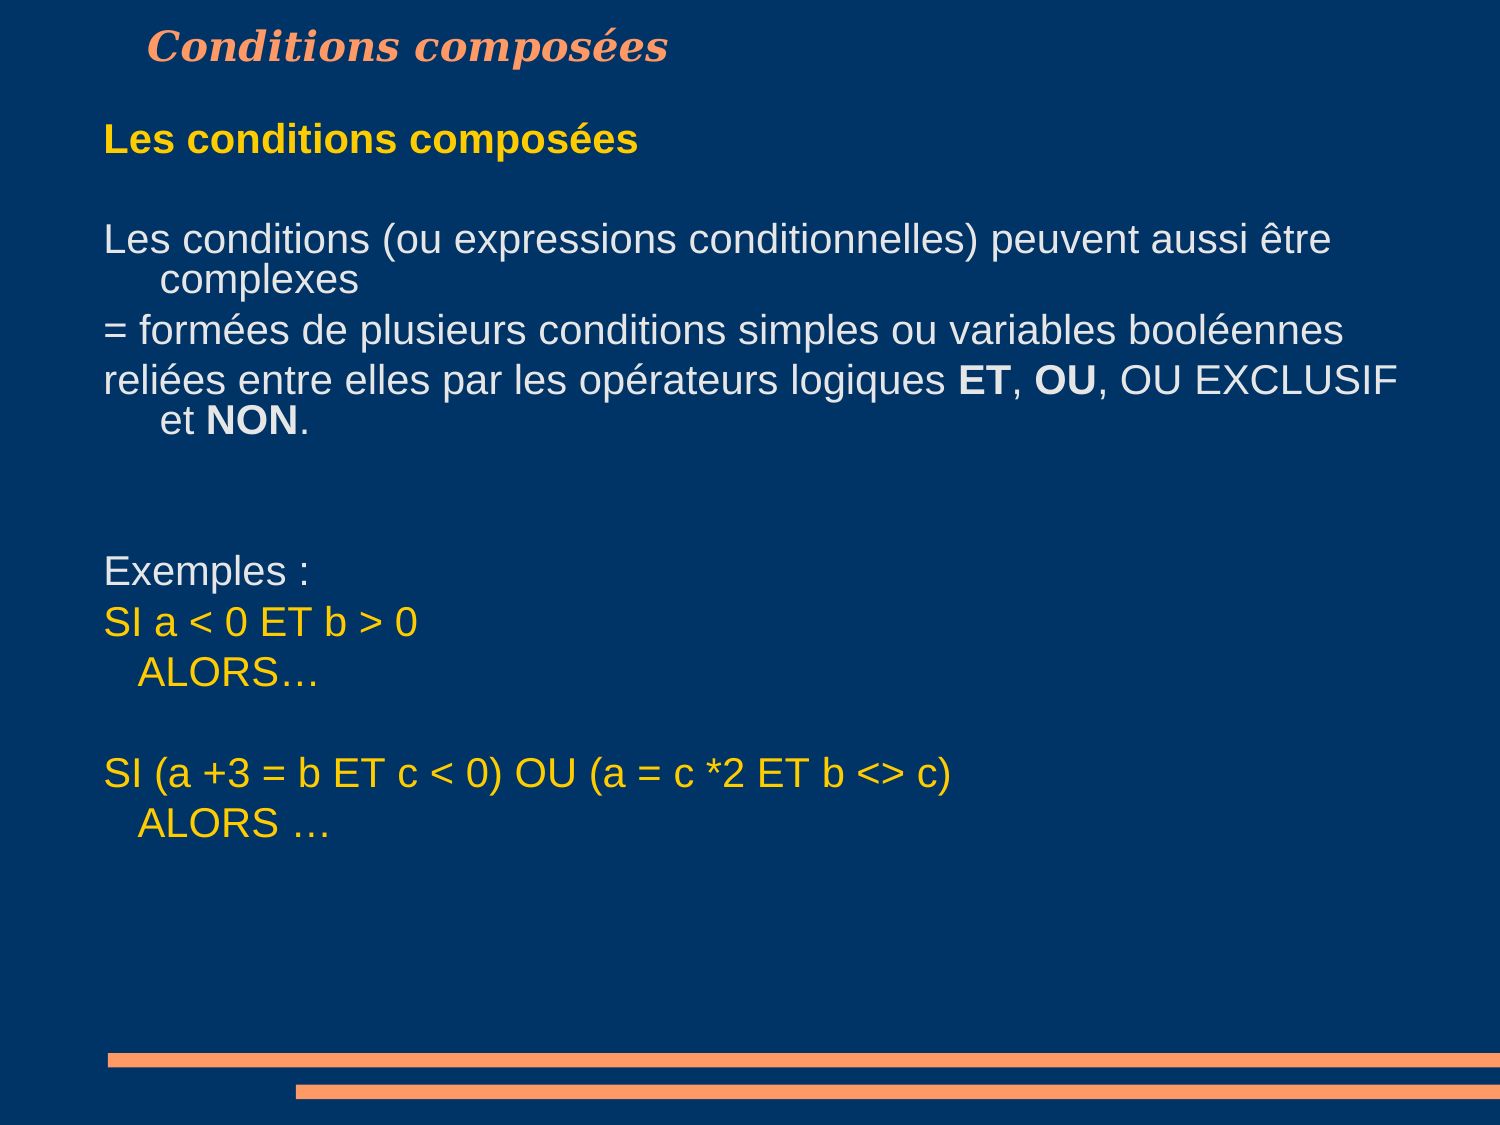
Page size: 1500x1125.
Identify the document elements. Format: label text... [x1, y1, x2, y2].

list Les conditions composées Les conditions (ou expressions conditionnelles) peuvent aussi être complexes = formées de plusieurs conditions simples ou variables booléennes reliées entre elles par les opérateurs logiques ET, OU, OU EXCLUSIF et NON. Exemples : SI a < 0 ET b > 0 ALORS… SI (a +3 = b ET c < 0) OU (a = c *2 ET b <> c) ALORS … [88, 113, 1459, 789]
title Conditions composées [112, 0, 1388, 91]
